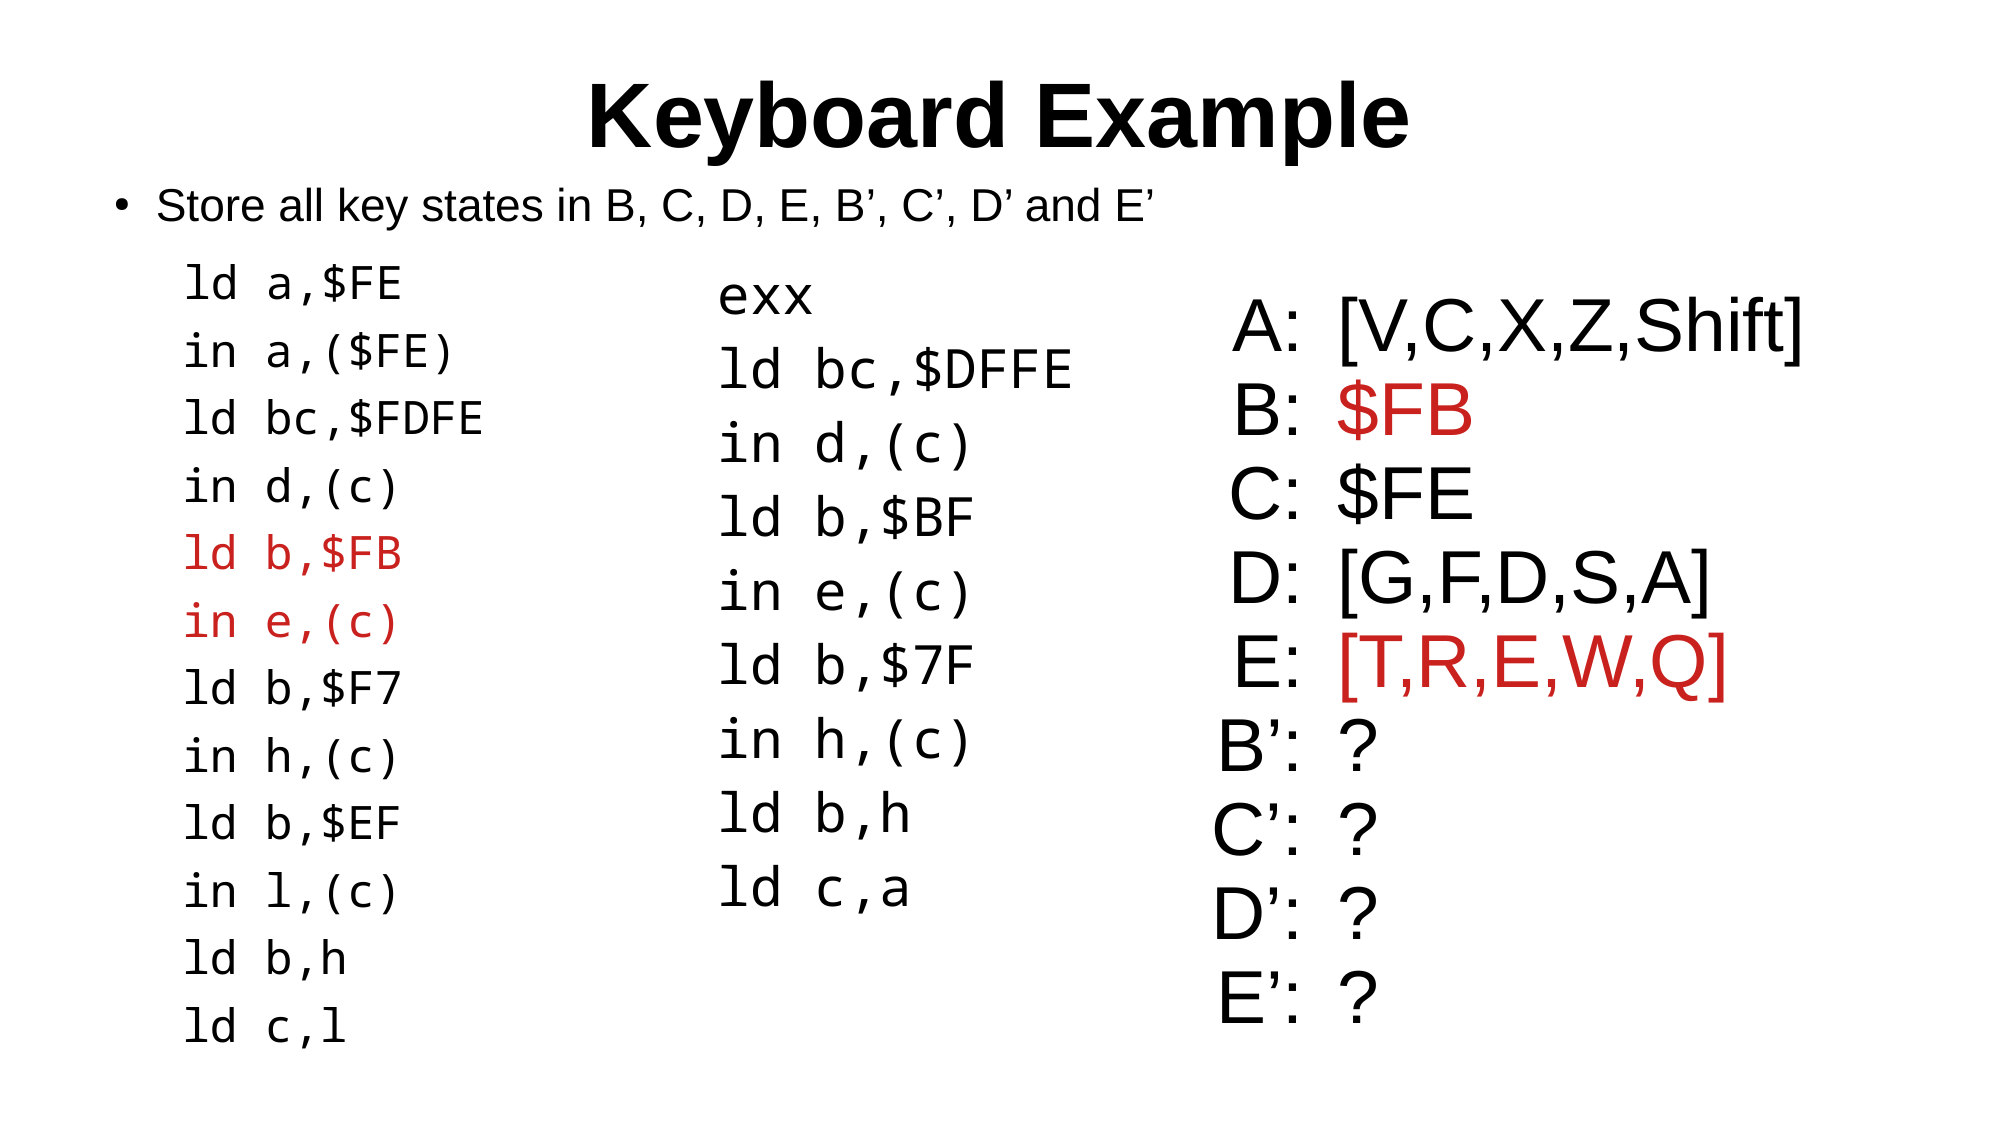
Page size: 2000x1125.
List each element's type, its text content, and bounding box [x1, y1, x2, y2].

text_box exx ld bc,$DFFE in d,(c) ld b,$BF in e,(c) ld b,$7F in h,(c) ld b,h ld c,a [605, 249, 1094, 814]
text_box [V,C,X,Z,Shift] $FB $FE [G,F,D,S,A] [T,R,E,W,Q] ? ? ? ? [1323, 276, 1821, 1047]
text_box A: B: C: D: E: B’: C’: D’: E’: [1196, 276, 1319, 1047]
list Store all key states in B, C, D, E, B’, C’, D’ and E’ ld a,$FE in a,($FE) ld bc,$FDFE in d,(c) ld b,$FB in e,(c) ld b,$F7 in h,(c) ld b,$EF in l,(c) ld b,h ld c,l [99, 179, 1426, 1060]
title Keyboard Example [137, 6, 1862, 225]
